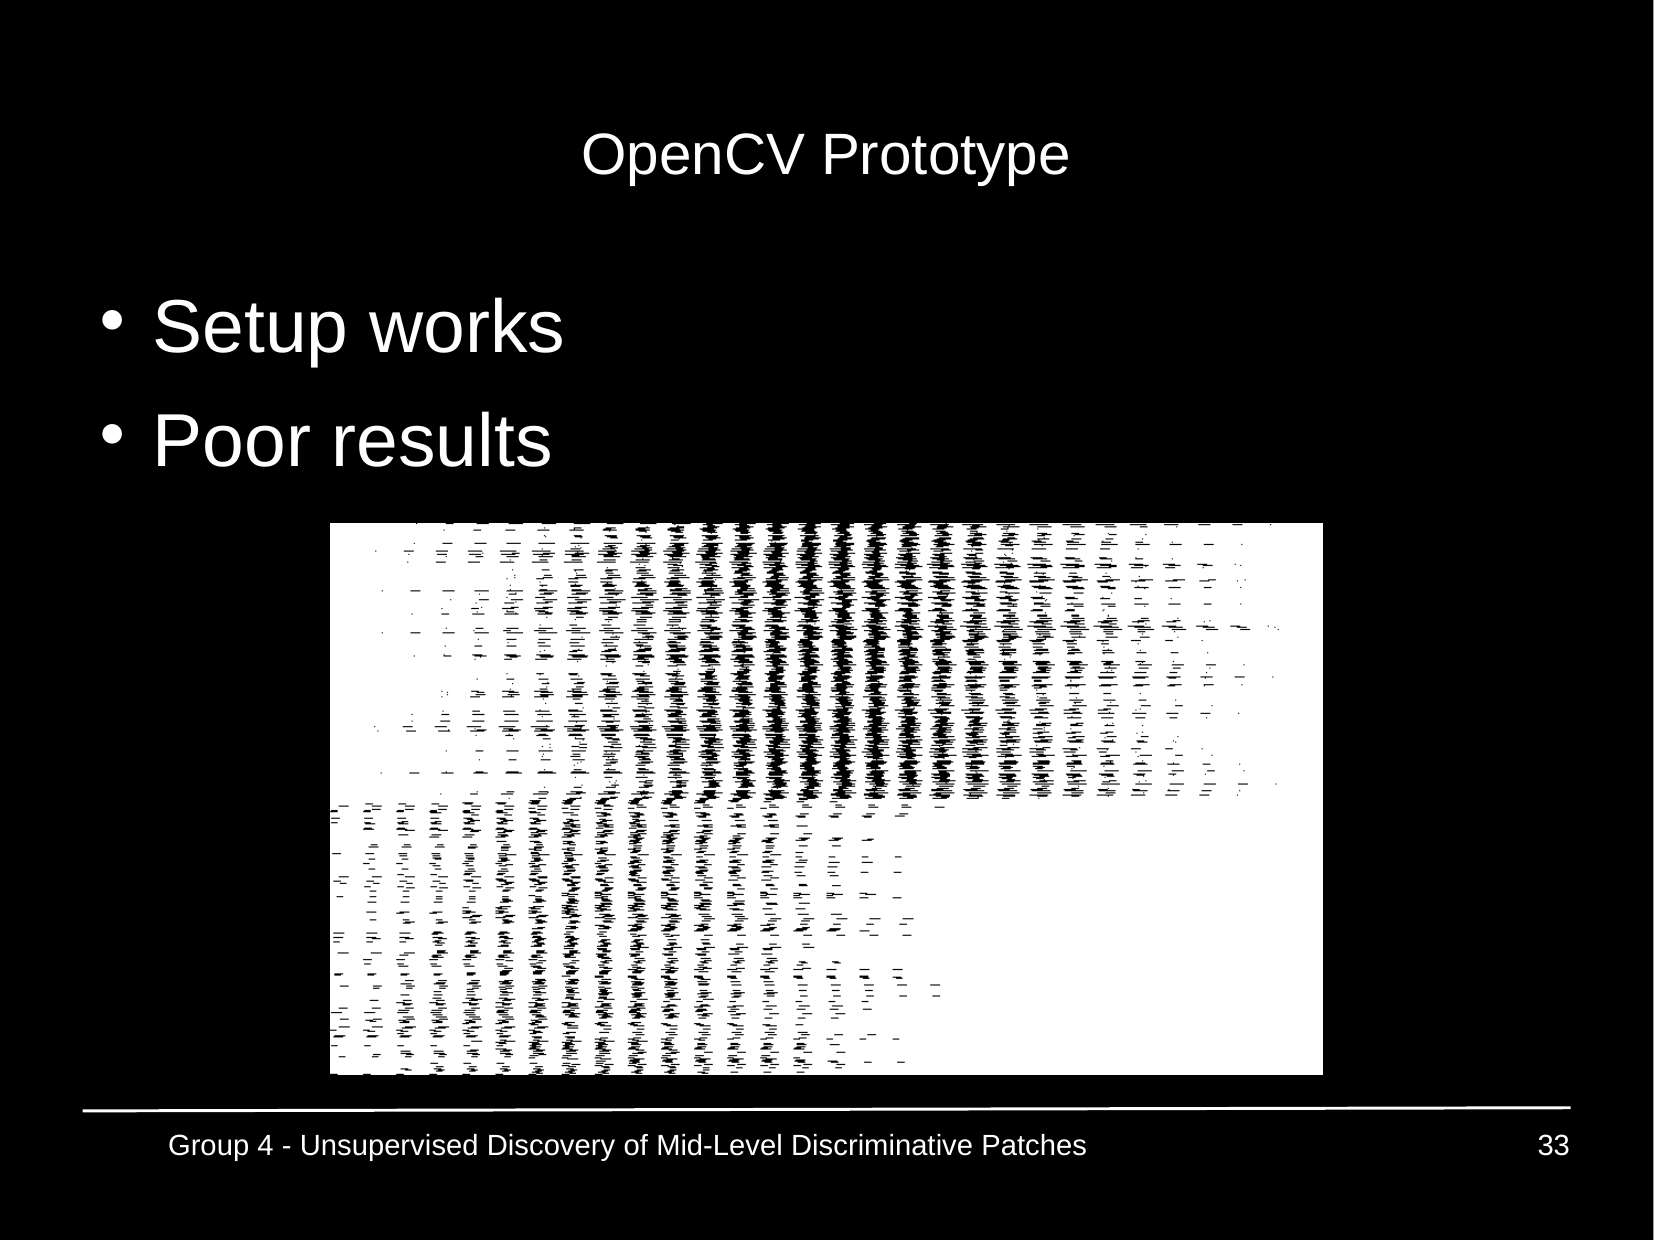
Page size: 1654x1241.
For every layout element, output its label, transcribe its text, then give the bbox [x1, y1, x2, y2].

list Setup works Poor results [82, 280, 1571, 1099]
title OpenCV Prototype [82, 49, 1571, 257]
picture [330, 523, 1323, 1075]
